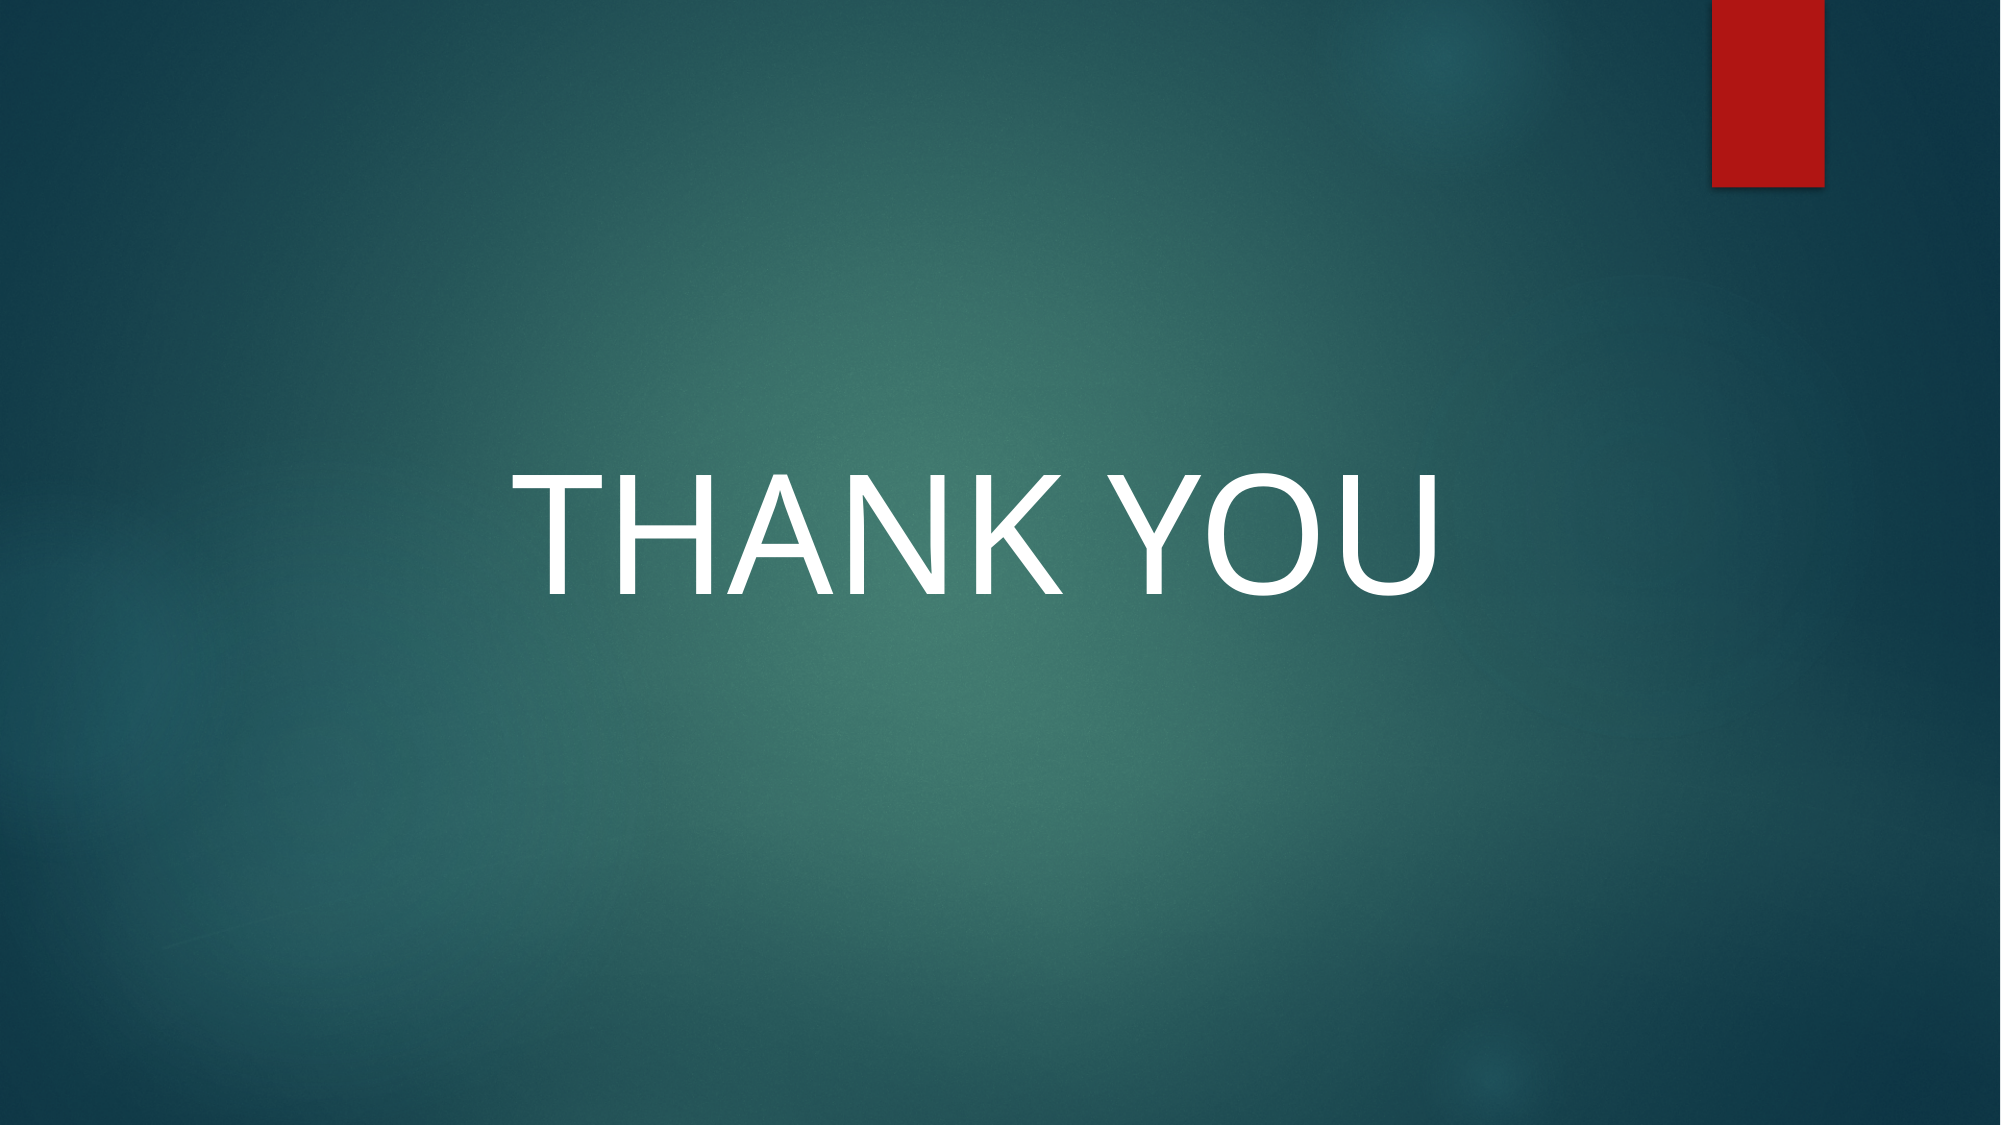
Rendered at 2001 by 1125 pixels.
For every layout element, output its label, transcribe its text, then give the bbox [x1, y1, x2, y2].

list THANK YOU [268, 420, 1737, 940]
picture [0, 0, 2001, 1125]
